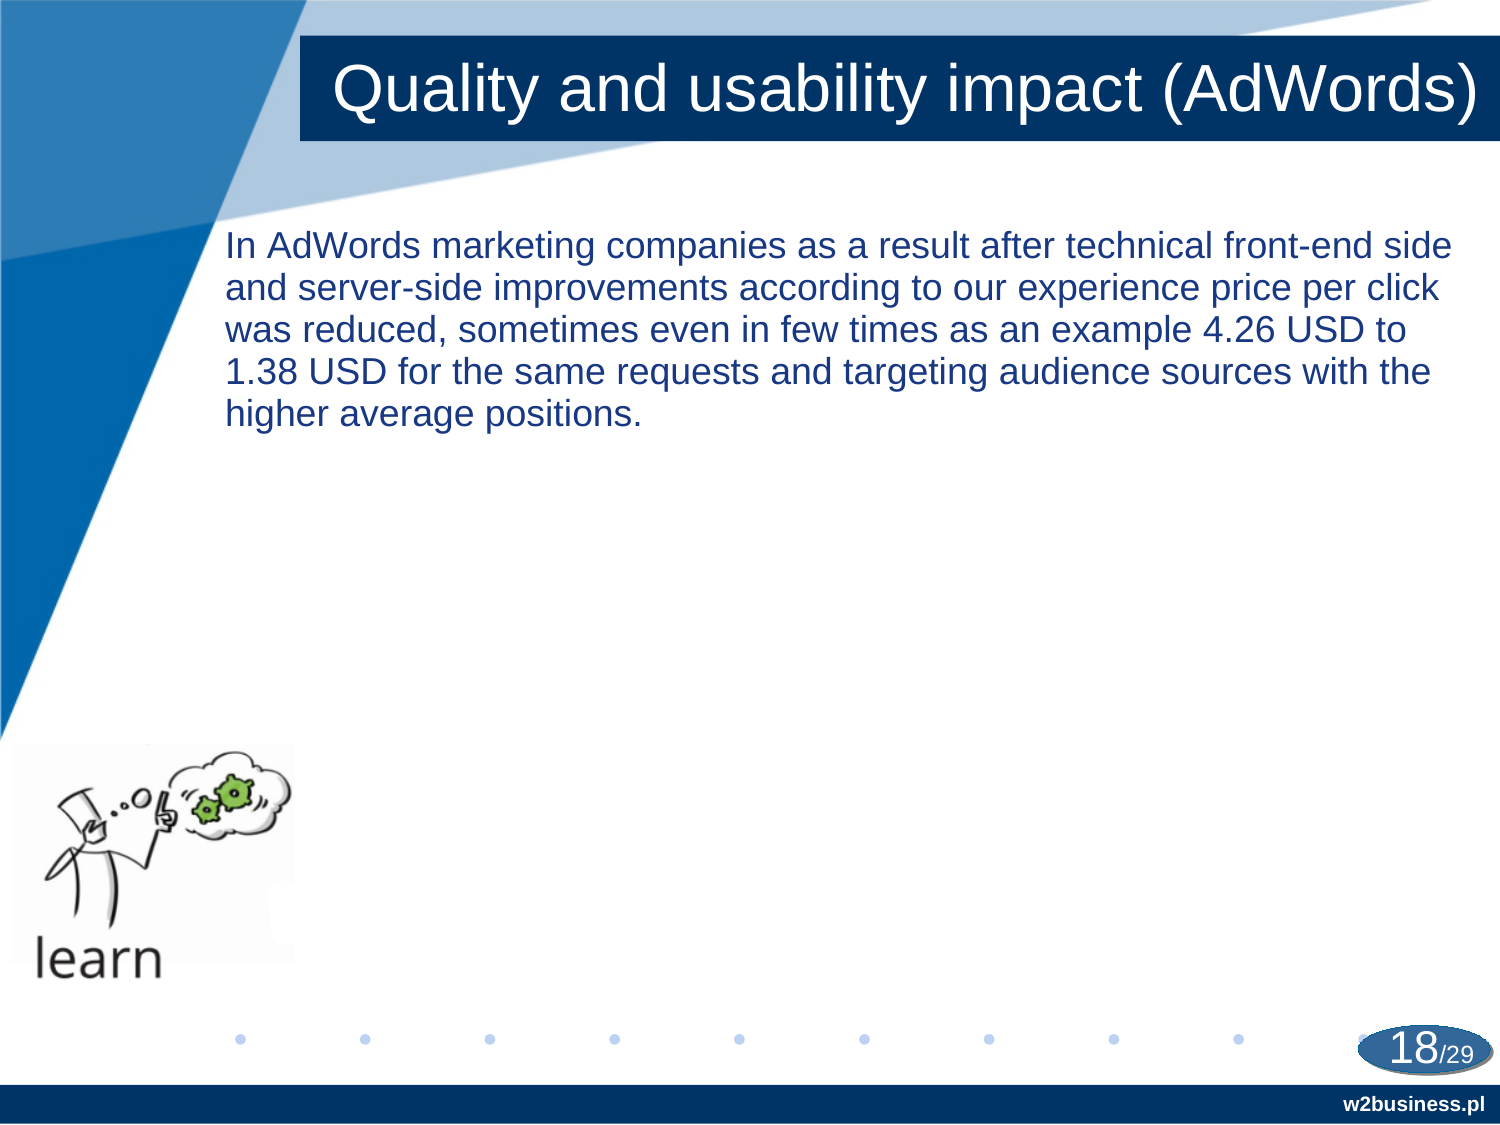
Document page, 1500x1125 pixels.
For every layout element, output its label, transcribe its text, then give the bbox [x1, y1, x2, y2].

title Quality and usability impact (AdWords) [300, 35, 1500, 142]
text_box In AdWords marketing companies as a result after technical front-end side and server-side improvements according to our experience price per click was reduced, sometimes even in few times as an example 4.26 USD to 1.38 USD for the same requests and targeting audience sources with the higher average positions. [225, 224, 1477, 520]
picture [0, 0, 1500, 987]
